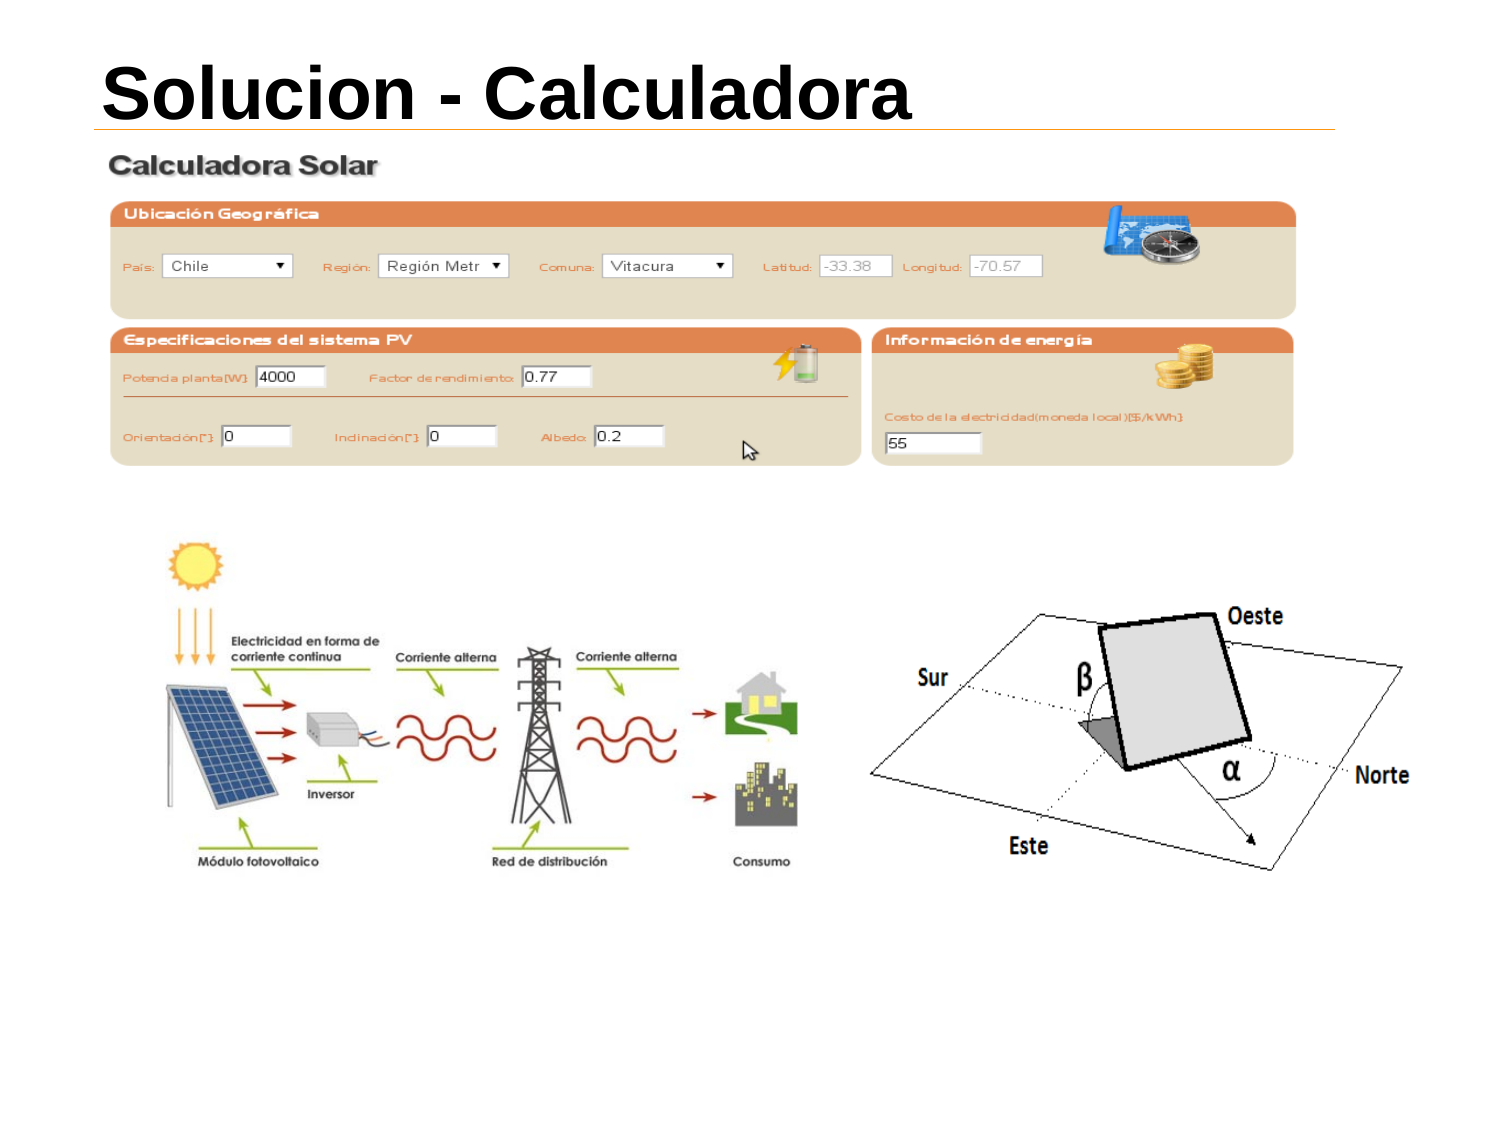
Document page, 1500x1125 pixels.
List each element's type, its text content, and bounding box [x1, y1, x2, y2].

picture [856, 590, 1418, 886]
picture [165, 531, 798, 894]
picture [100, 147, 1312, 473]
text_box Solucion - Calculadora [86, 64, 987, 150]
